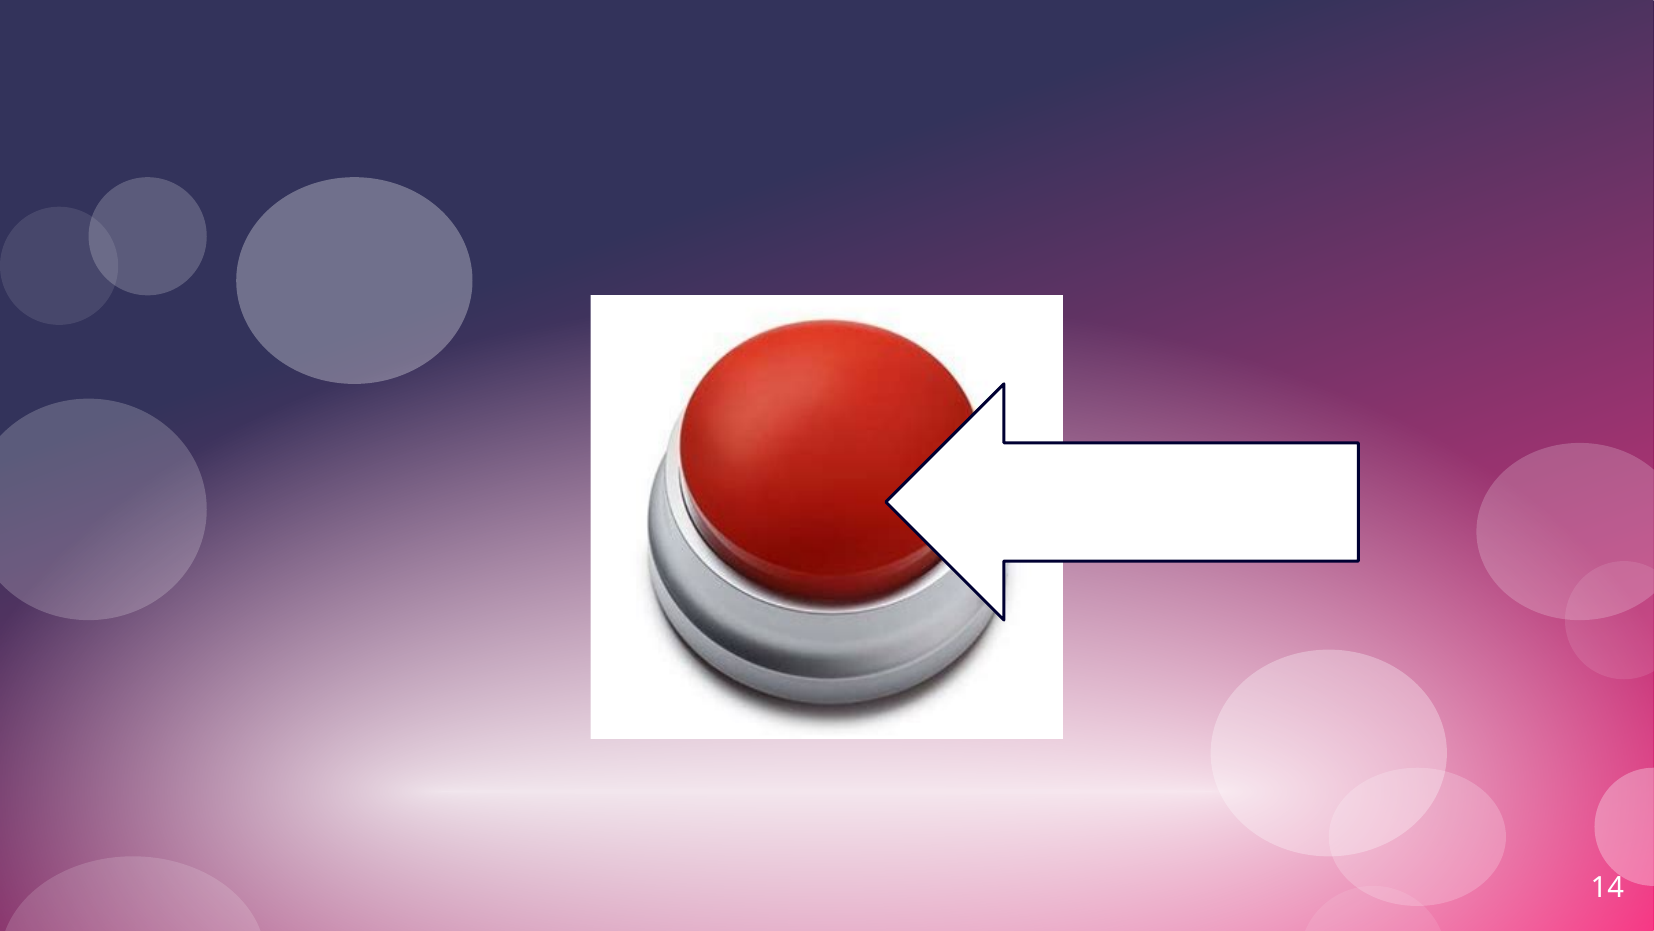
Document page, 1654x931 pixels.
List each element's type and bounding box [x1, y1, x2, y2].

text_box [885, 383, 1359, 621]
picture [590, 295, 1063, 739]
